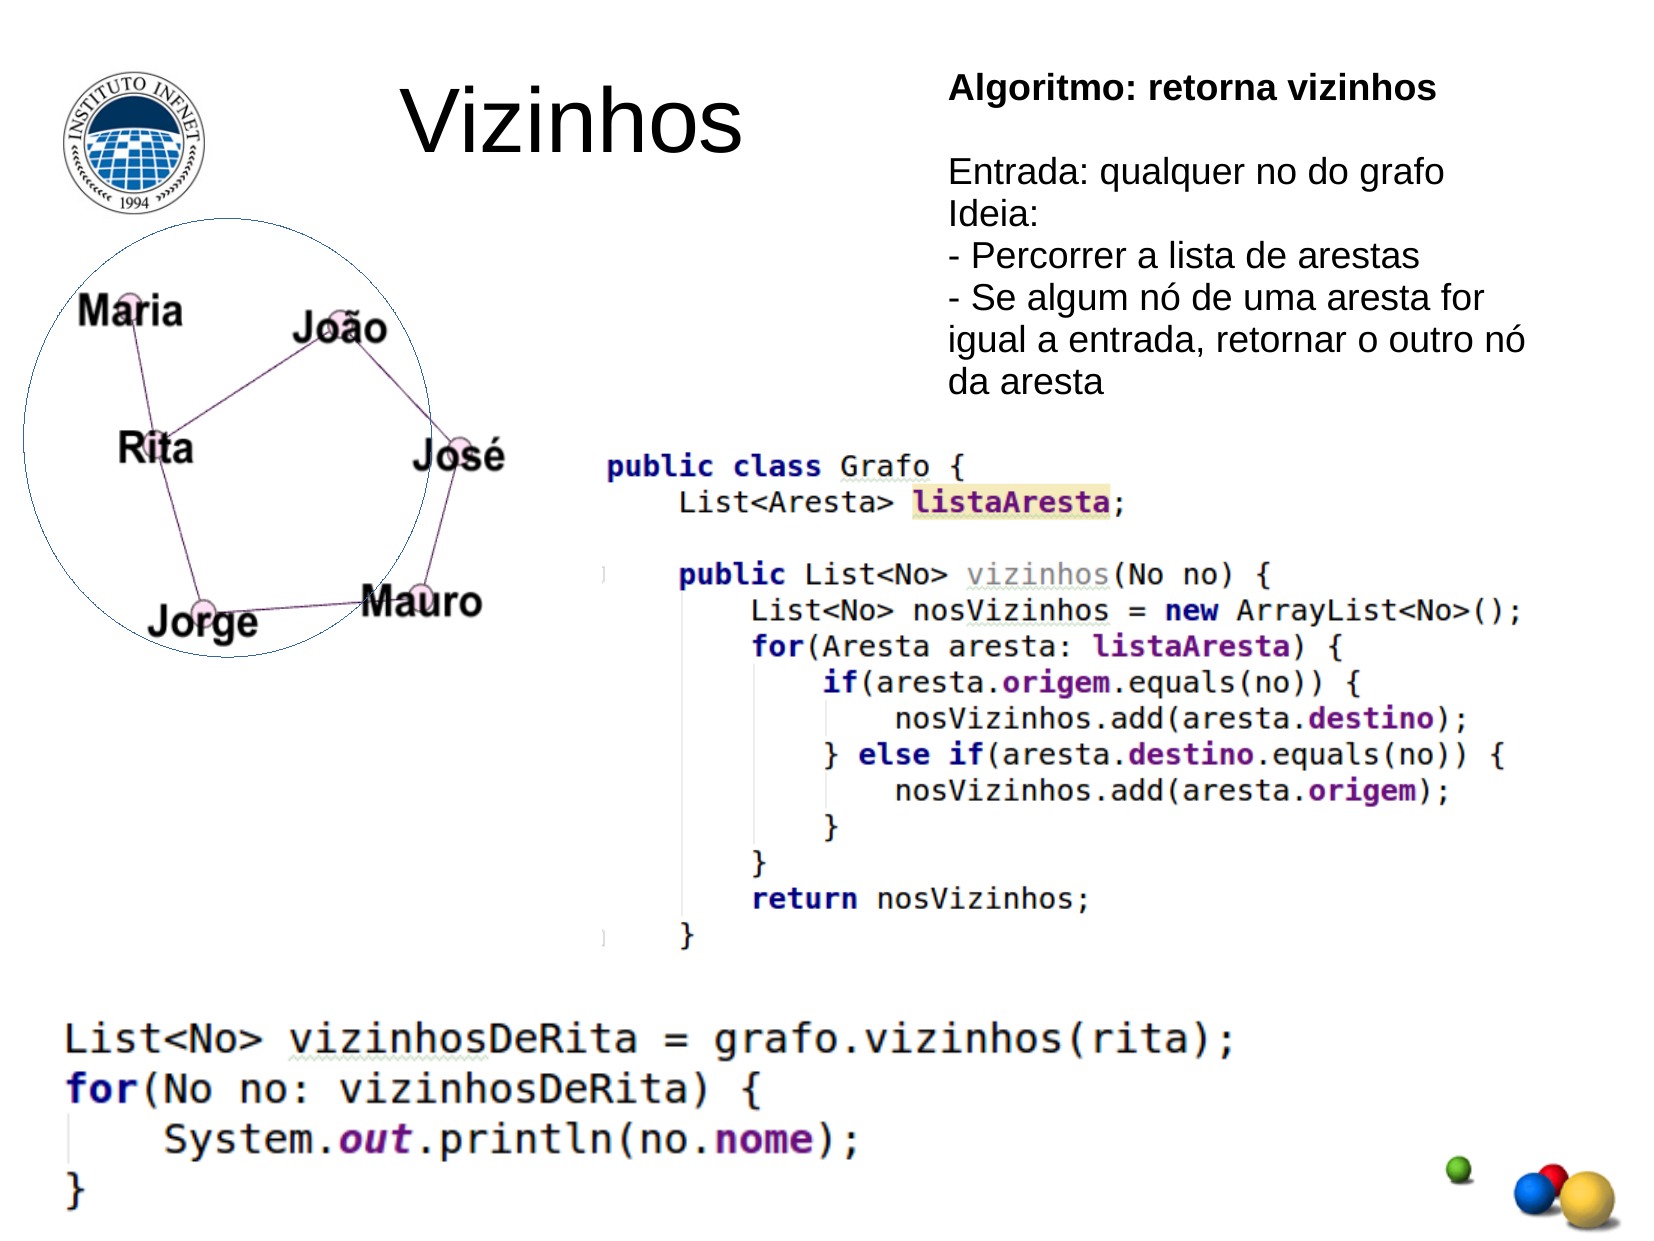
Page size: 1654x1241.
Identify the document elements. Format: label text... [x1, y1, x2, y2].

picture [1423, 1151, 1647, 1235]
picture [602, 448, 1532, 957]
text_box Algoritmo: retorna vizinhos Entrada: qualquer no do grafo Ideia: - Percorrer a lista de arestas - Se algum nó de uma aresta for igual a entrada, retornar o outro nó da aresta [933, 59, 1560, 452]
picture [67, 276, 88, 301]
title Vizinhos [295, 40, 851, 201]
picture [67, 276, 520, 668]
picture [18, 58, 249, 227]
text_box [23, 218, 432, 658]
picture [47, 1003, 1252, 1229]
